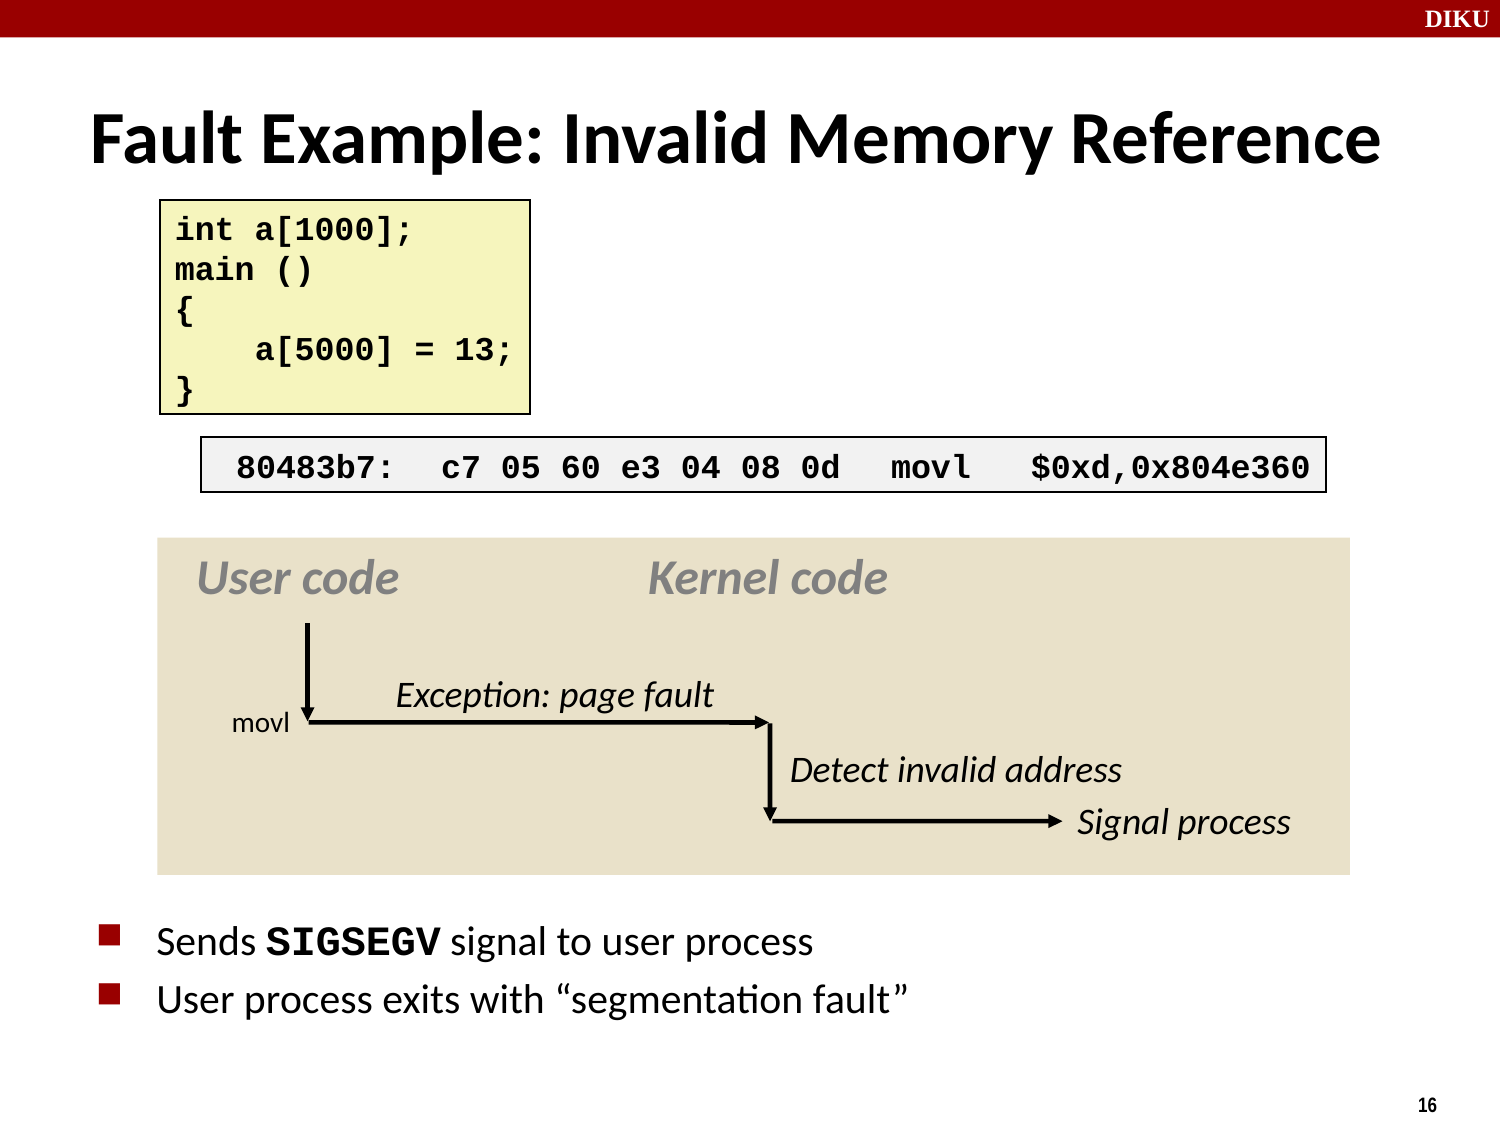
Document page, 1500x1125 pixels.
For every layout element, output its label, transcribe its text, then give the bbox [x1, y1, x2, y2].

text_box Kernel code [633, 537, 903, 613]
text_box 80483b7: c7 05 60 e3 04 08 0d movl $0xd,0x804e360 [201, 437, 1326, 493]
text_box movl [216, 695, 306, 746]
title Fault Example: Invalid Memory Reference [75, 87, 1500, 179]
text_box User code [181, 537, 415, 613]
list Sends SIGSEGV signal to user process User process exits with “segmentation fault” [84, 906, 1185, 1050]
text_box int a[1000]; main () { a[5000] = 13; } [159, 199, 530, 415]
text_box Exception: page fault [380, 662, 730, 723]
text_box Detect invalid address [774, 737, 1150, 798]
text_box Signal process [1062, 789, 1325, 850]
text_box [157, 537, 1350, 875]
